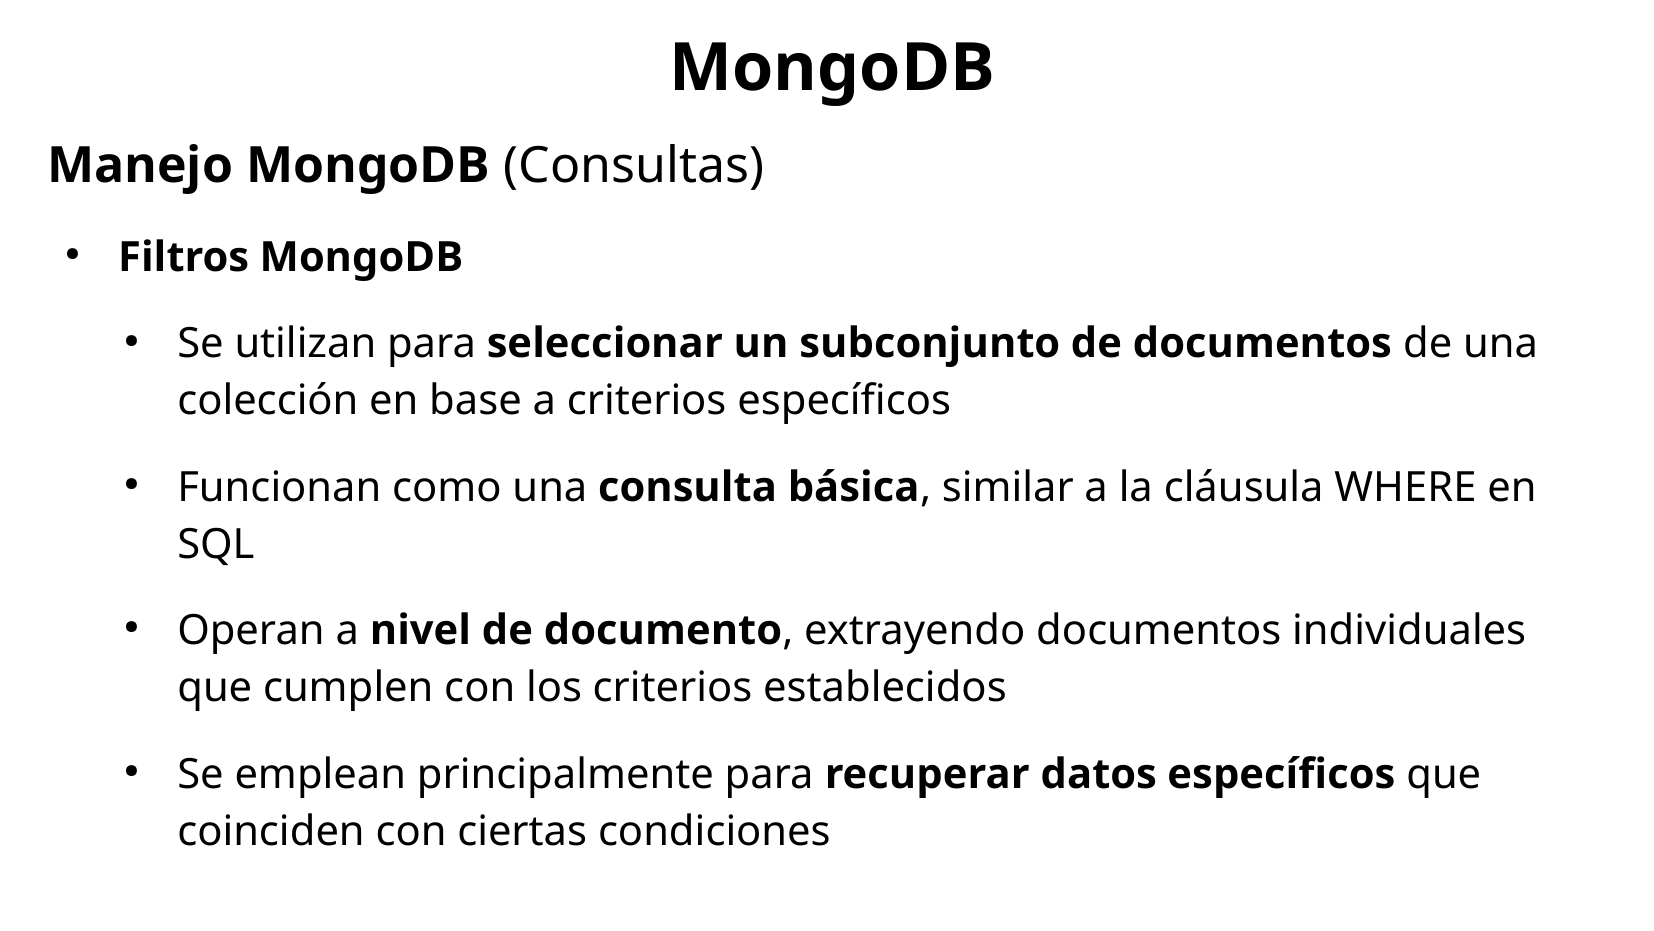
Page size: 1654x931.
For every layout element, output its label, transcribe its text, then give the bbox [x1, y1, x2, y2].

title MongoDB [88, 16, 1577, 113]
list Manejo MongoDB (Consultas) Filtros MongoDB Se utilizan para seleccionar un subconjunto de documentos de una colección en base a criterios específicos Funcionan como una consulta básica, similar a la cláusula WHERE en SQL Operan a nivel de documento, extrayendo documentos individuales que cumplen con los criterios establecidos Se emplean principalmente para recuperar datos específicos que coinciden con ciertas condiciones [47, 128, 1595, 886]
